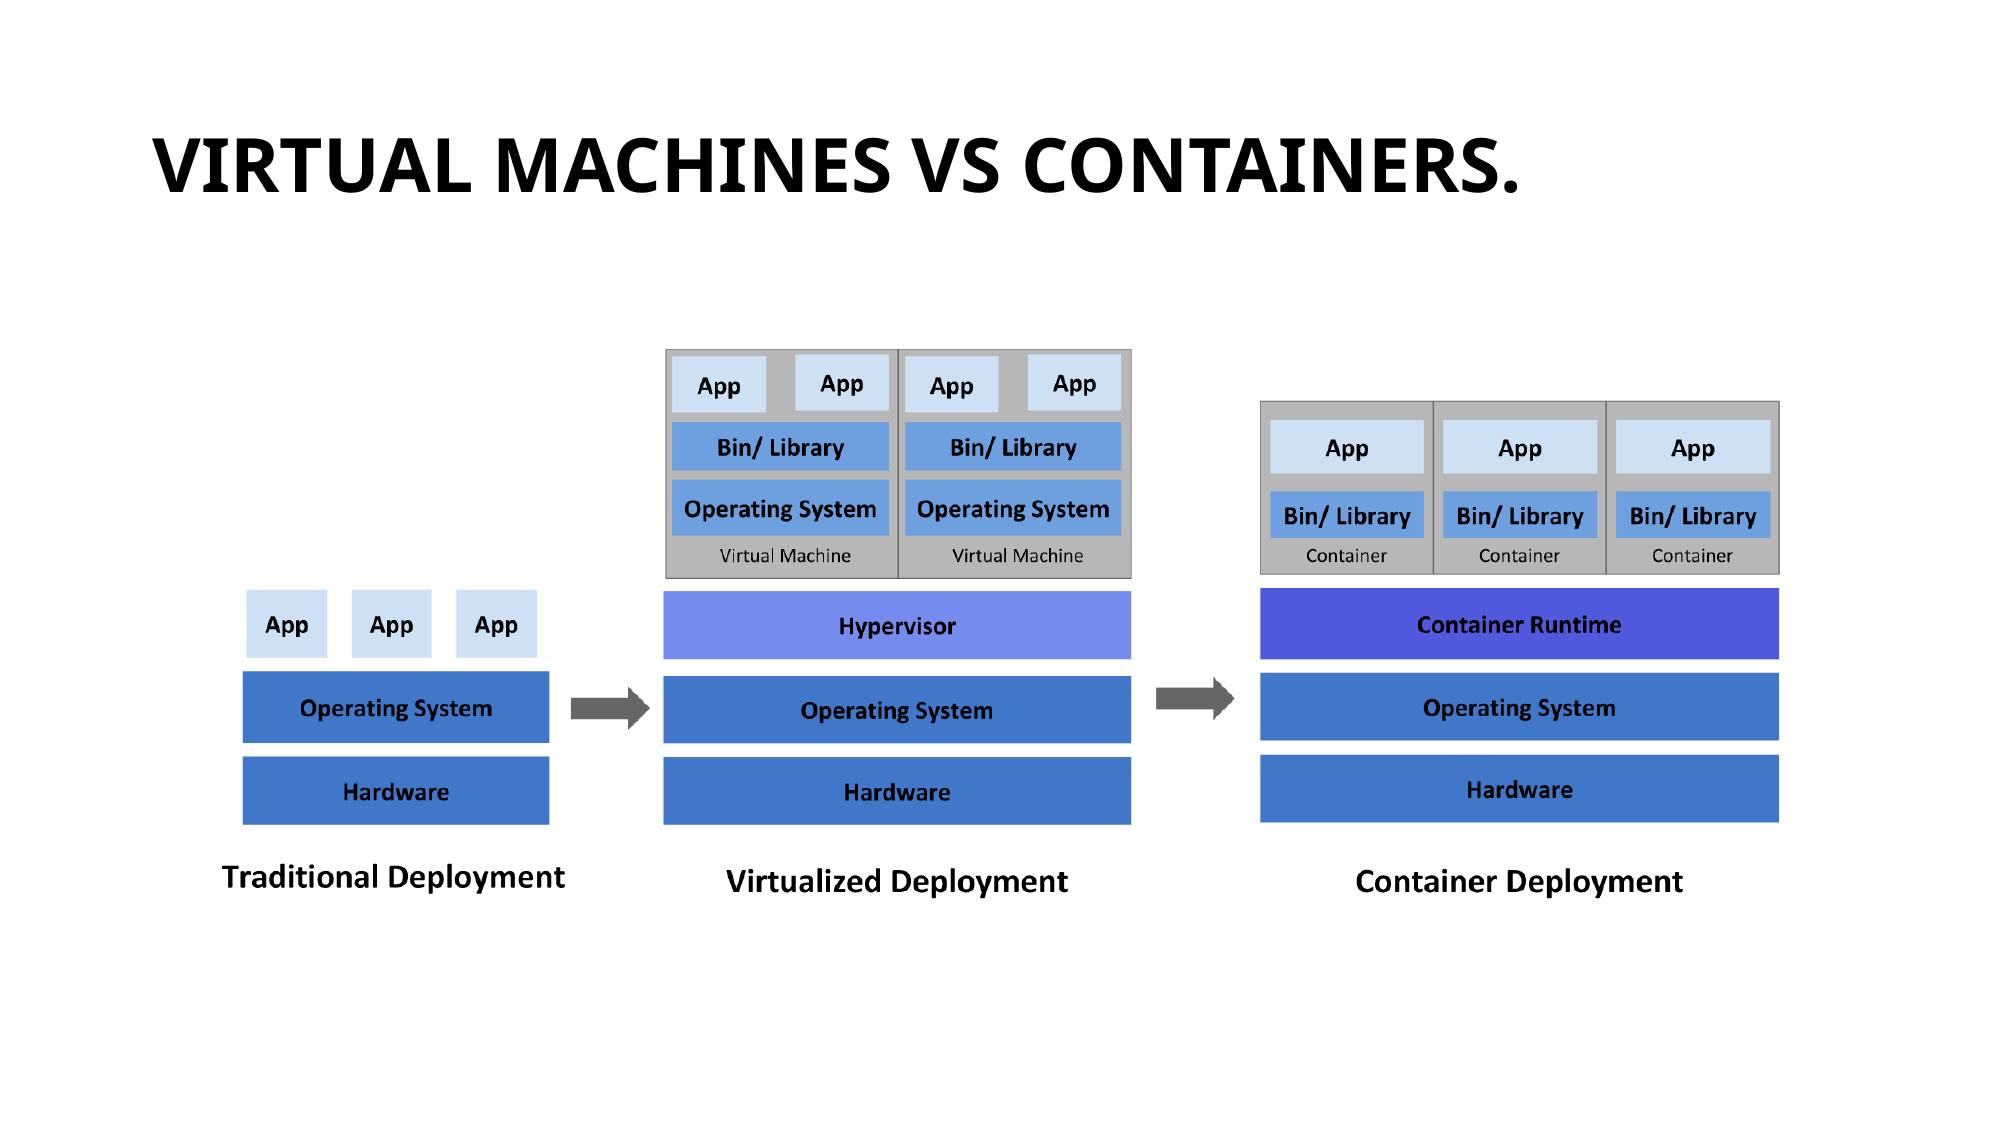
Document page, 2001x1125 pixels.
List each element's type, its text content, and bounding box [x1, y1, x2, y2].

title VIRTUAL MACHINES VS CONTAINERS. [137, 59, 1863, 278]
picture [195, 299, 1805, 1014]
